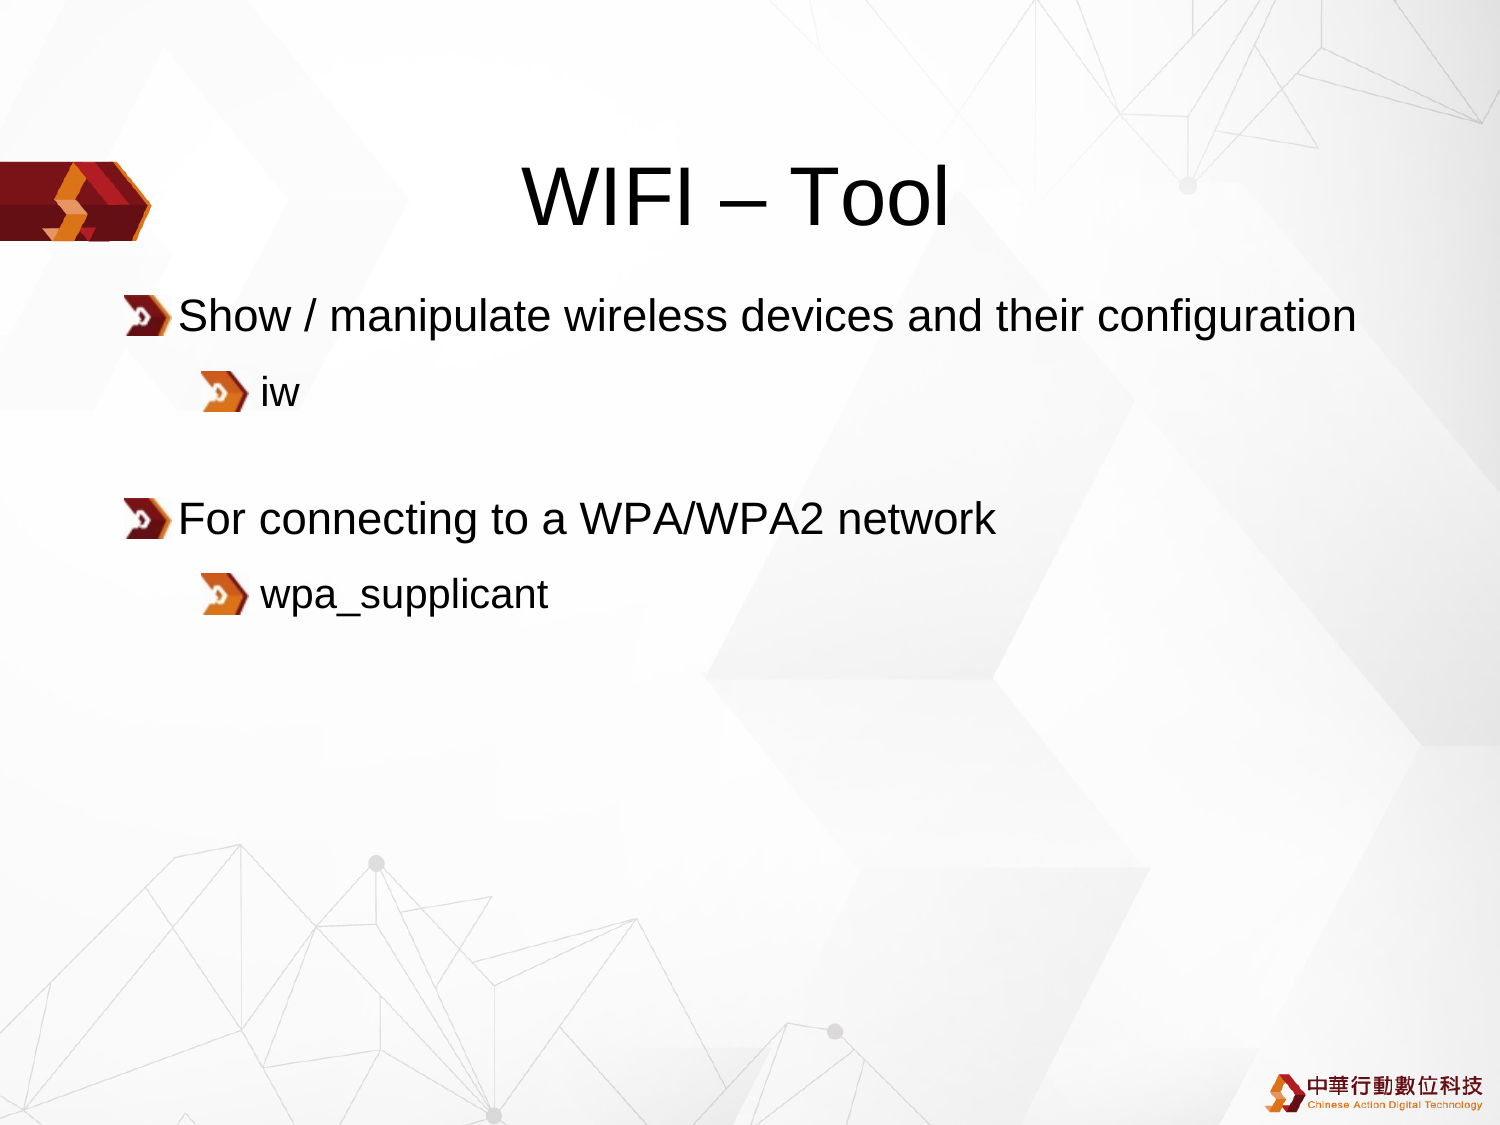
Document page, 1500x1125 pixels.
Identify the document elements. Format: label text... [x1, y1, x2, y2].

title WIFI – Tool [107, 101, 1367, 255]
picture [0, 0, 1500, 1125]
list Show / manipulate wireless devices and their configuration iw For connecting to a WPA/WPA2 network wpa_supplicant [107, 290, 1425, 1012]
